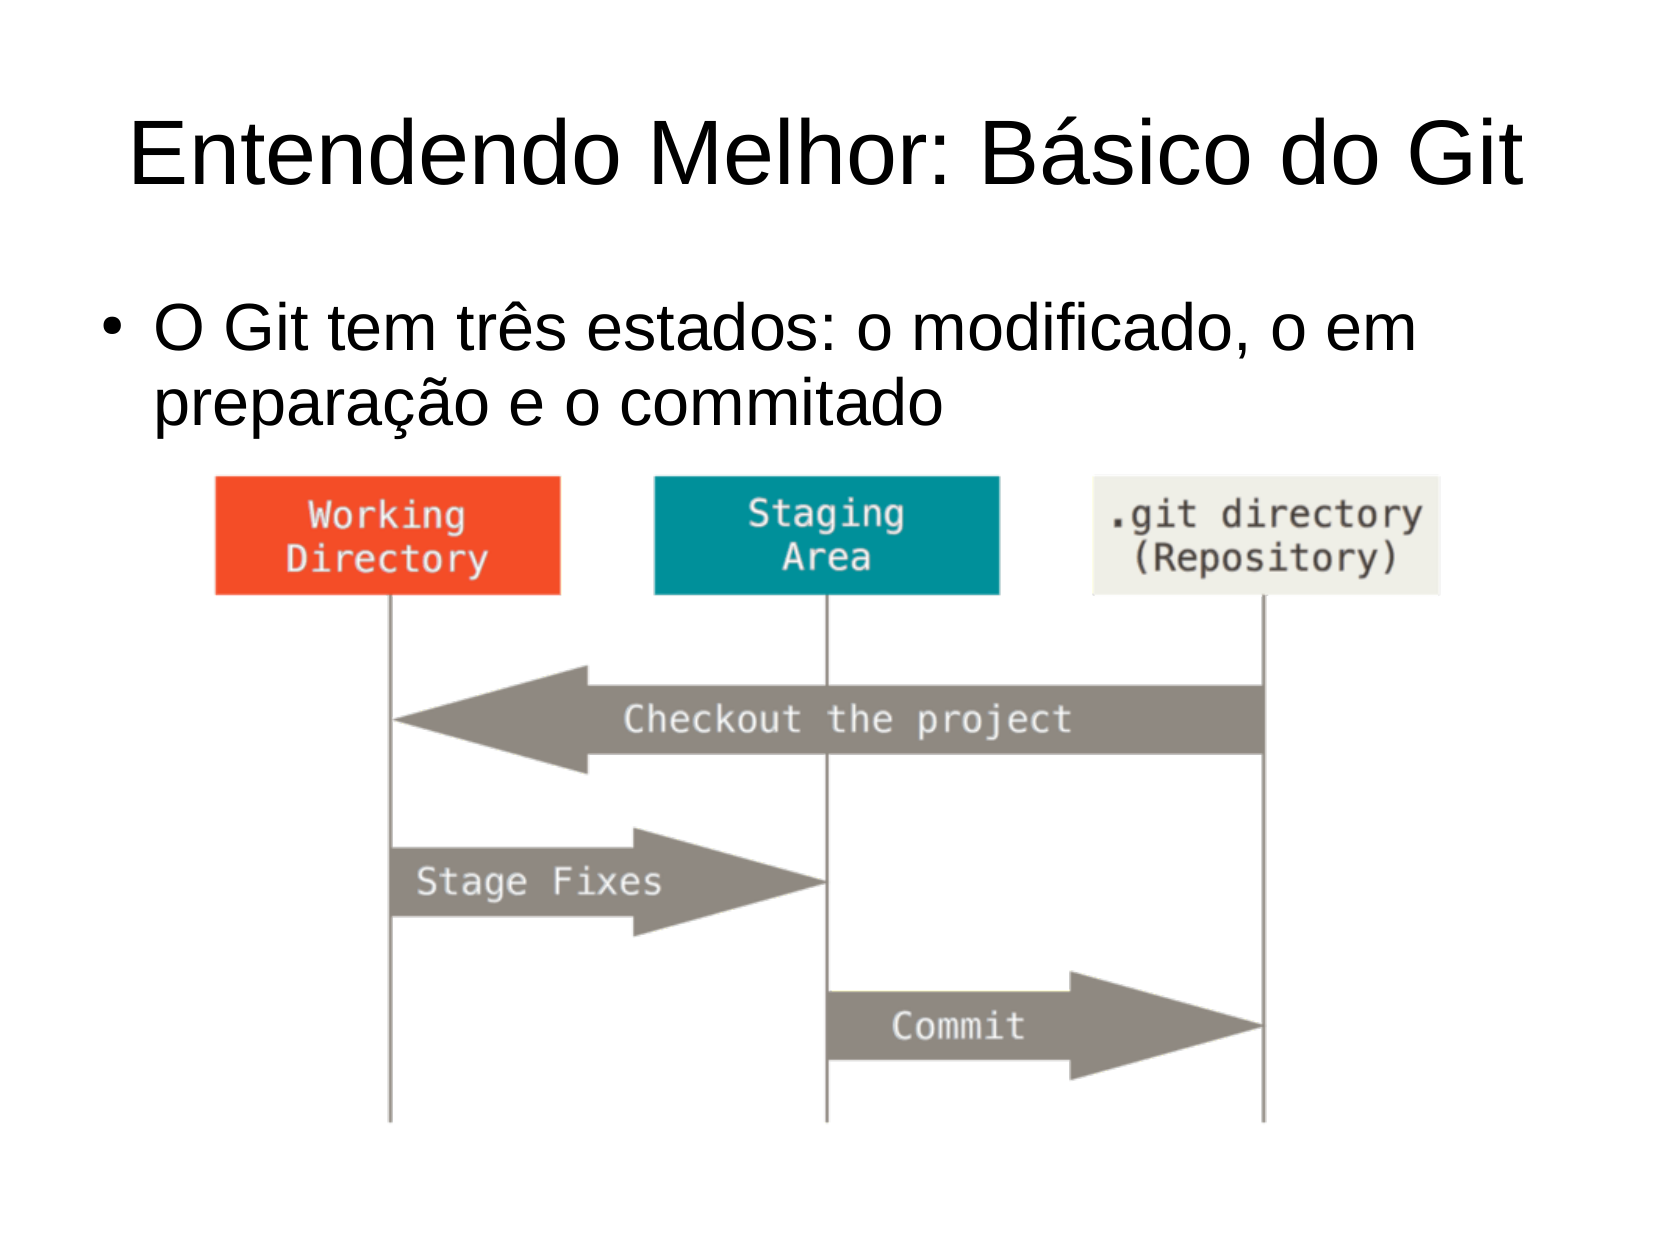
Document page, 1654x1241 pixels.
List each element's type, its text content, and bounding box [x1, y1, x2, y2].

picture [205, 464, 1456, 1154]
title Entendendo Melhor: Básico do Git [82, 49, 1571, 257]
list O Git tem três estados: o modificado, o em preparação e o commitado [82, 290, 1571, 1010]
